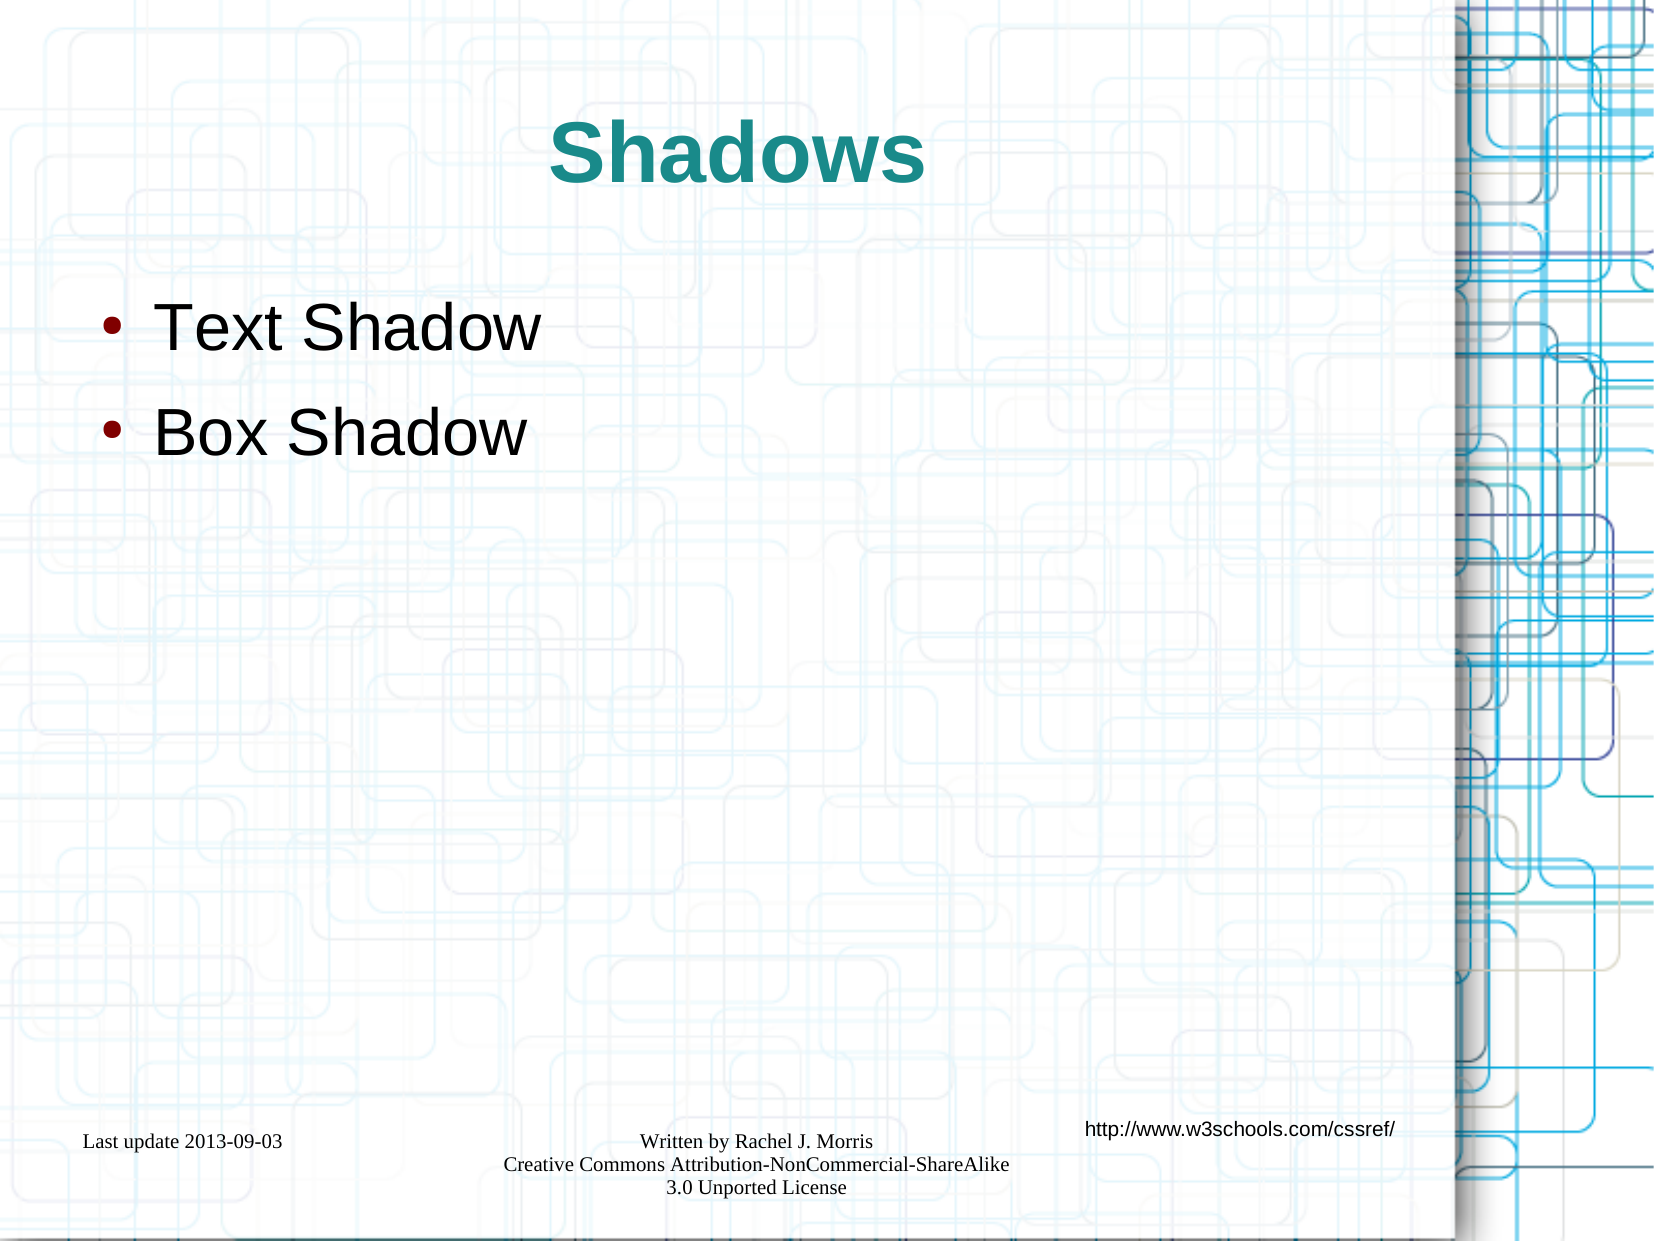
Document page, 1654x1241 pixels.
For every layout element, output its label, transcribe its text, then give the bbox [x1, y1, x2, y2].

text_box http://www.w3schools.com/cssref/ [1050, 1110, 1411, 1149]
title Shadows [59, 49, 1418, 257]
picture [0, 0, 1654, 1241]
list Text Shadow Box Shadow [82, 290, 1418, 1010]
